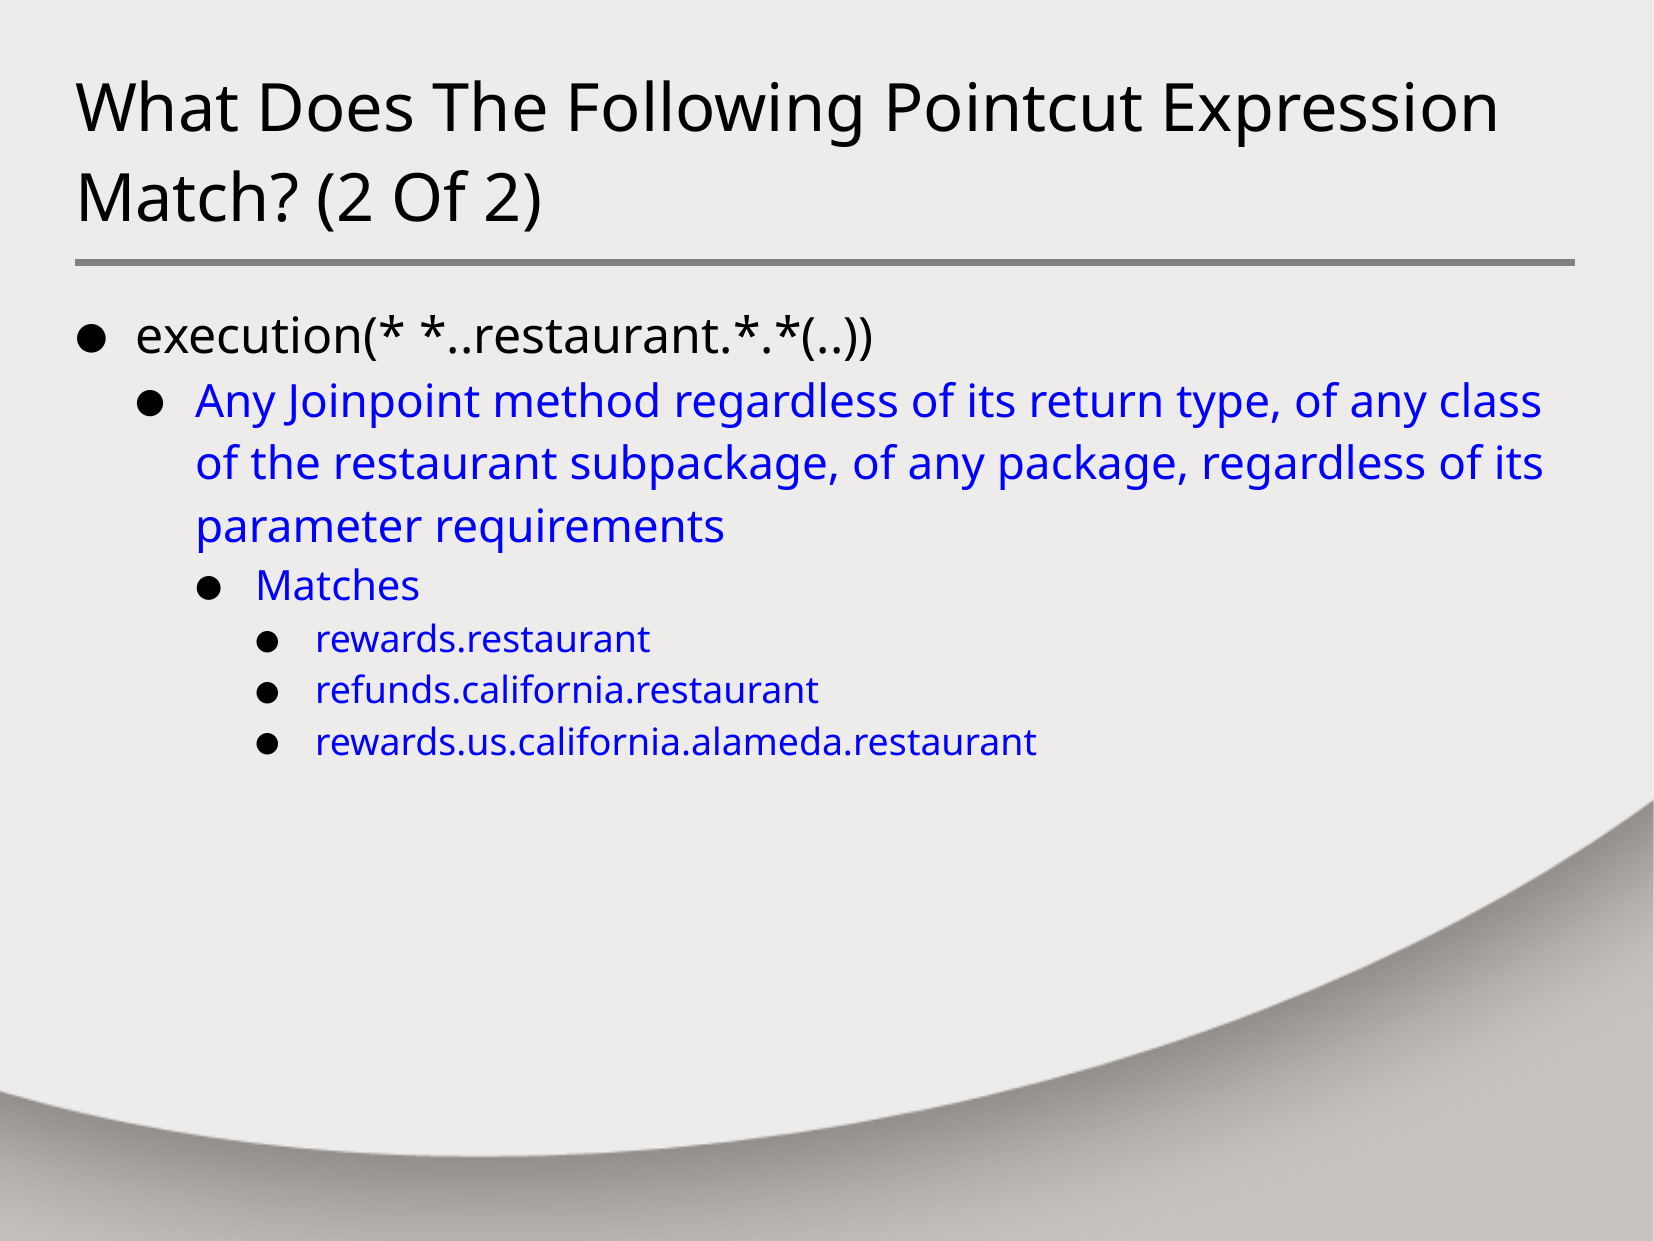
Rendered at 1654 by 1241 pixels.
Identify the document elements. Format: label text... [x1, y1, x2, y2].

picture [0, 0, 1654, 1241]
list execution(* *..restaurant.*.*(..)) Any Joinpoint method regardless of its return type, of any class of the restaurant subpackage, of any package, regardless of its parameter requirements Matches rewards.restaurant refunds.california.restaurant rewards.us.california.alameda.restaurant [75, 300, 1576, 1163]
title What Does The Following Pointcut Expression Match? (2 Of 2) [75, 75, 1576, 226]
